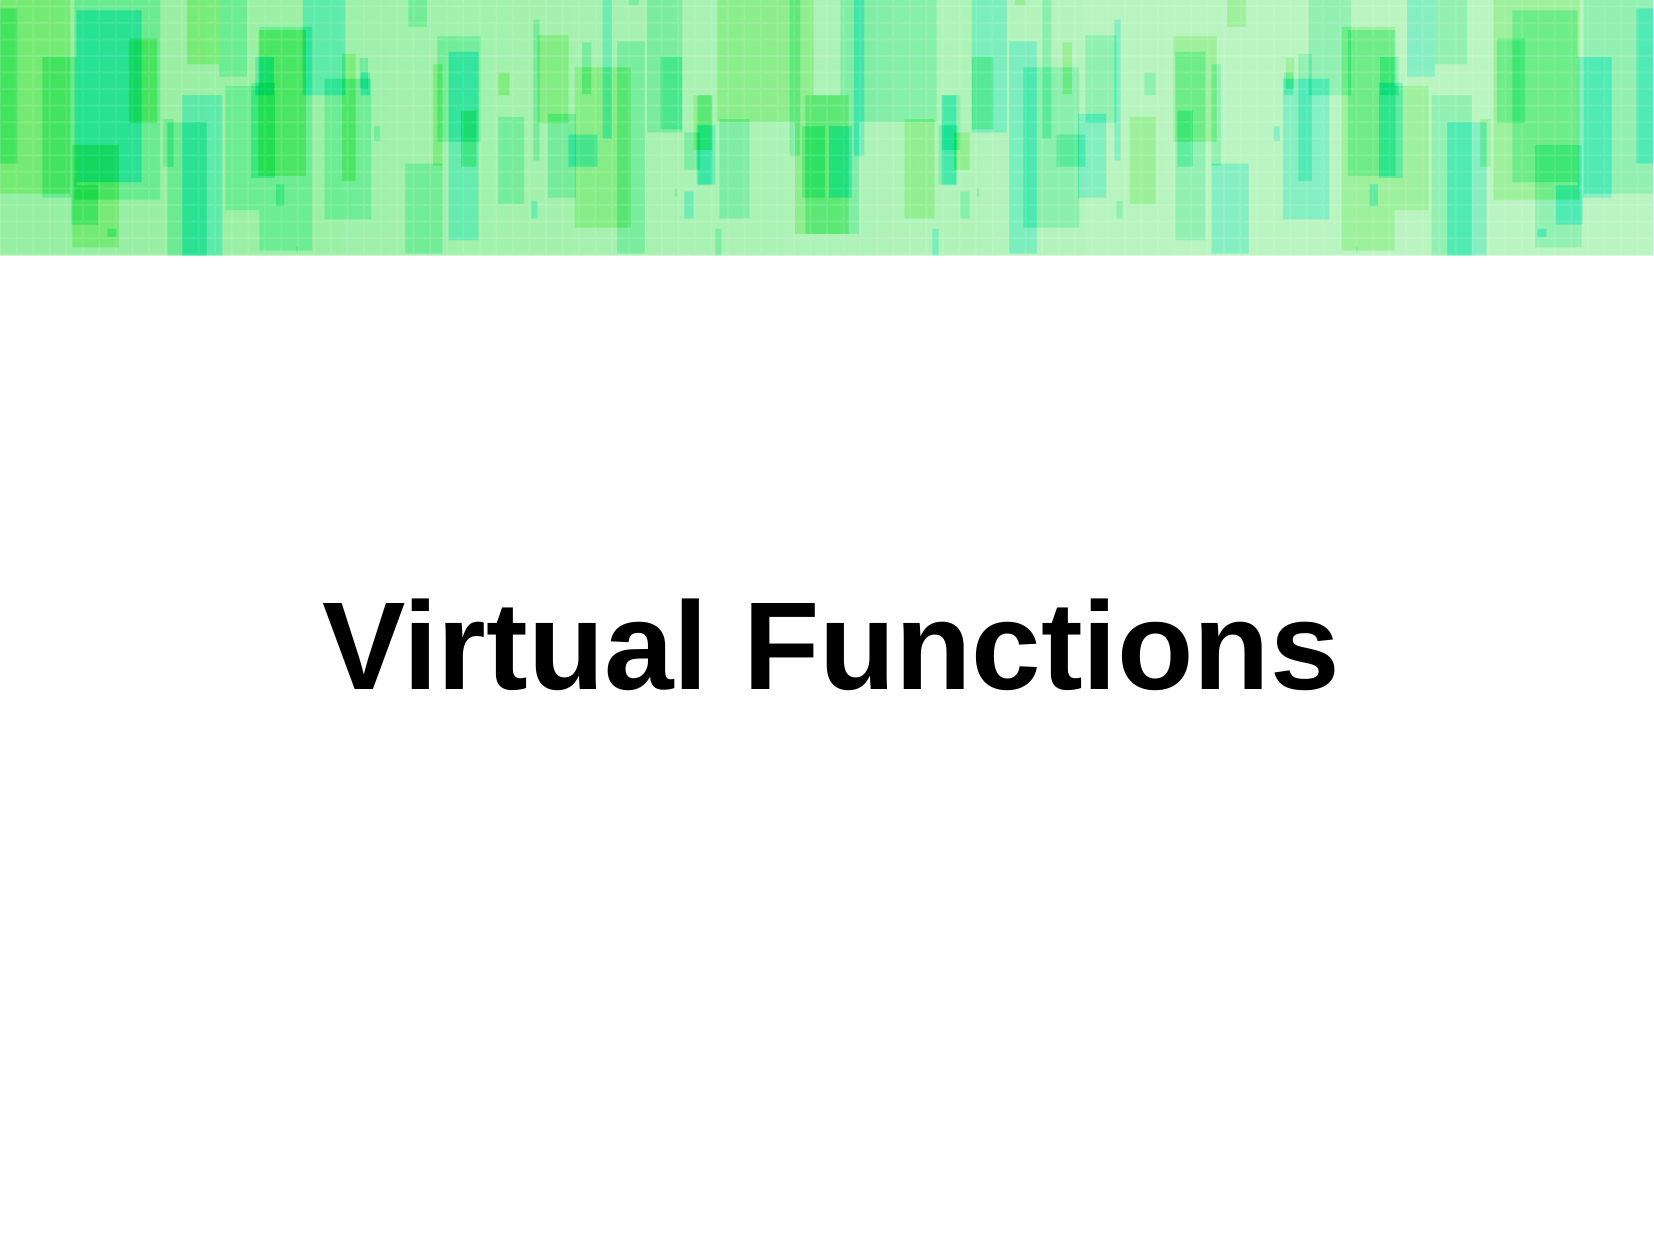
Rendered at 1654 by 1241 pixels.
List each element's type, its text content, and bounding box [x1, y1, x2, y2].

picture [0, 0, 1654, 1241]
title Virtual Functions [87, 542, 1576, 751]
